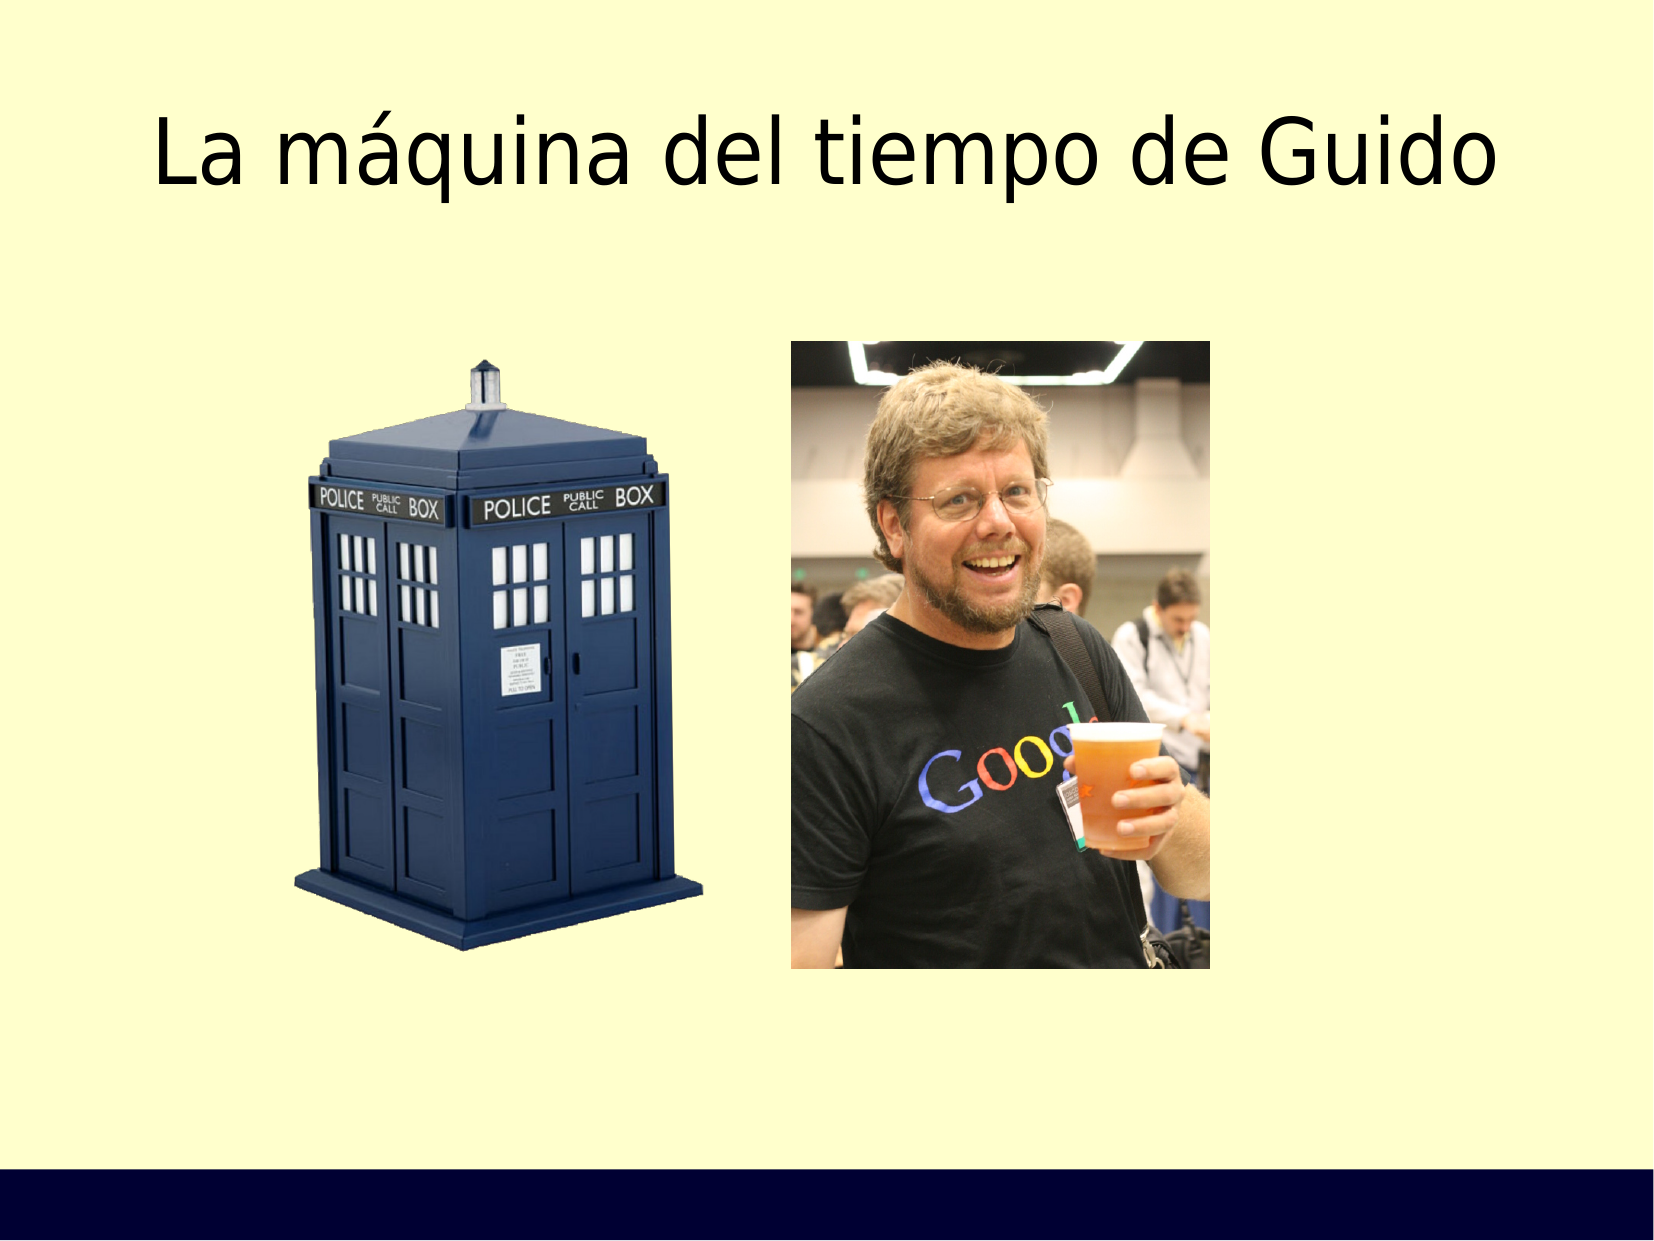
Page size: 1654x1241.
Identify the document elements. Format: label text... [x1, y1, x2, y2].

title La máquina del tiempo de Guido [82, 49, 1571, 257]
picture [277, 336, 714, 960]
picture [791, 341, 1210, 969]
